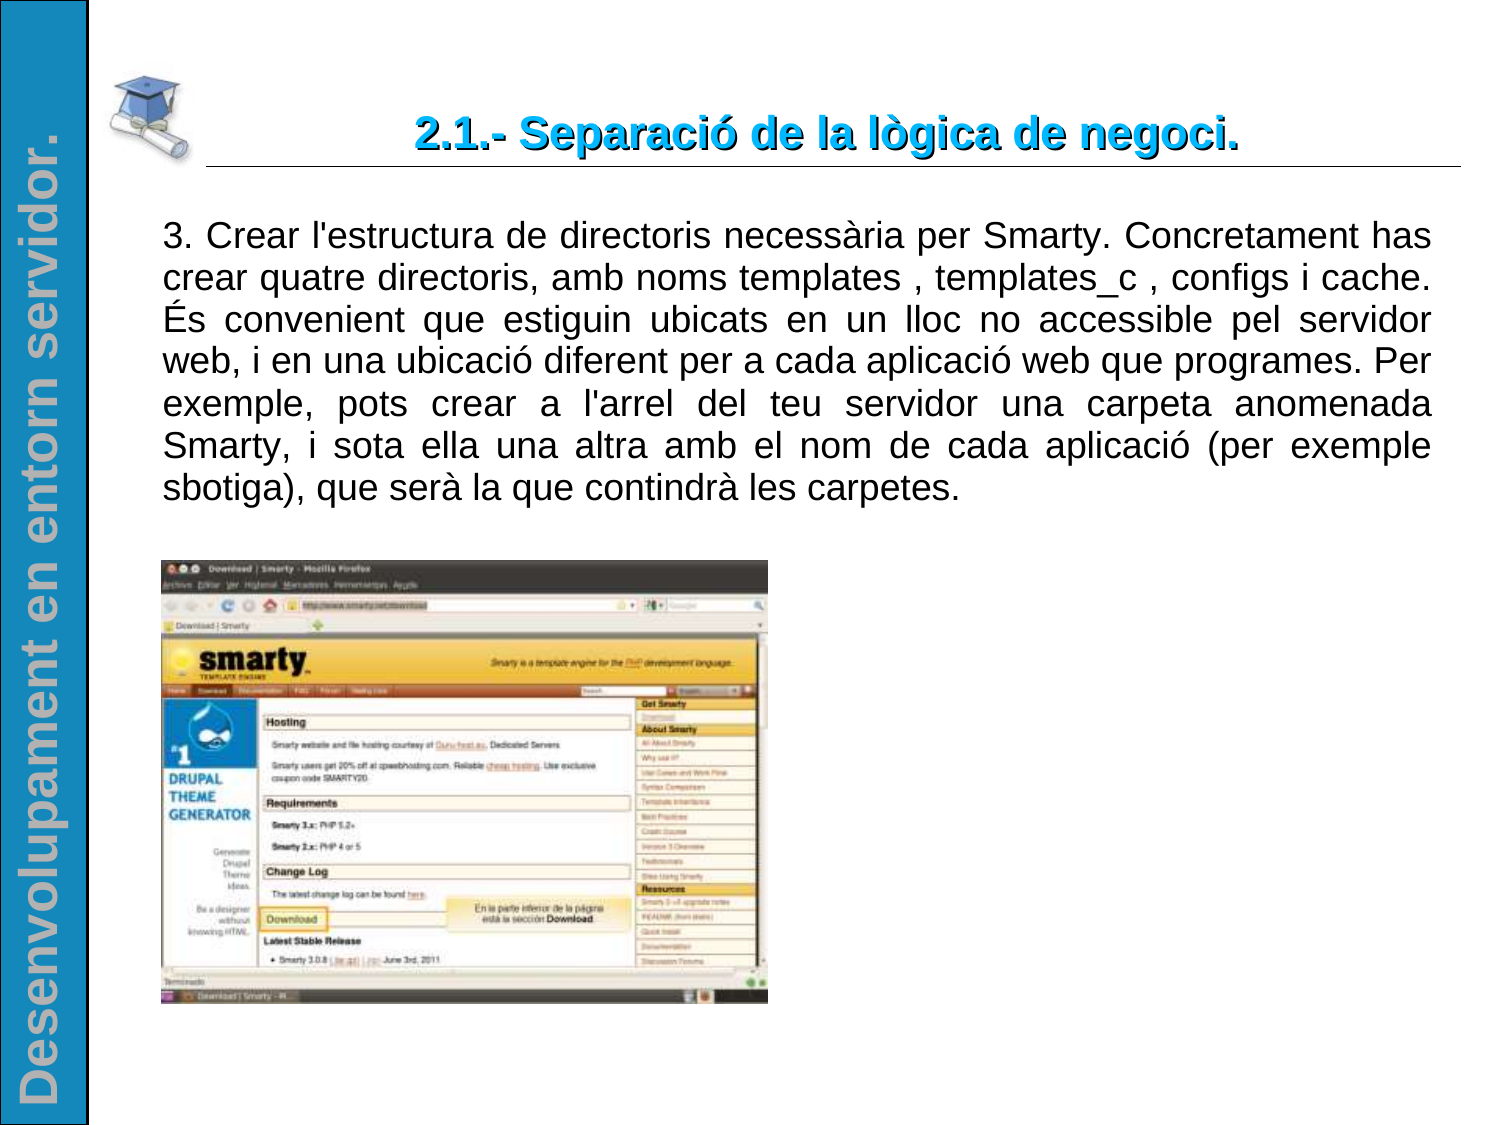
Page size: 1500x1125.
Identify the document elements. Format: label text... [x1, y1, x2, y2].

text_box 3. Crear l'estructura de directoris necessària per Smarty. Concretament has crear quatre directoris, amb noms templates , templates_c , configs i cache. És convenient que estiguin ubicats en un lloc no accessible pel servidor web, i en una ubicació diferent per a cada aplicació web que programes. Per exemple, pots crear a l'arrel del teu servidor una carpeta anomenada Smarty, i sota ella una altra amb el nom de cada aplicació (per exemple sbotiga), que serà la que contindrà les carpetes. [147, 206, 1447, 516]
title 2.1.- Separació de la lògica de negoci. [206, 88, 1447, 178]
picture [93, 61, 206, 174]
picture [161, 560, 768, 1004]
